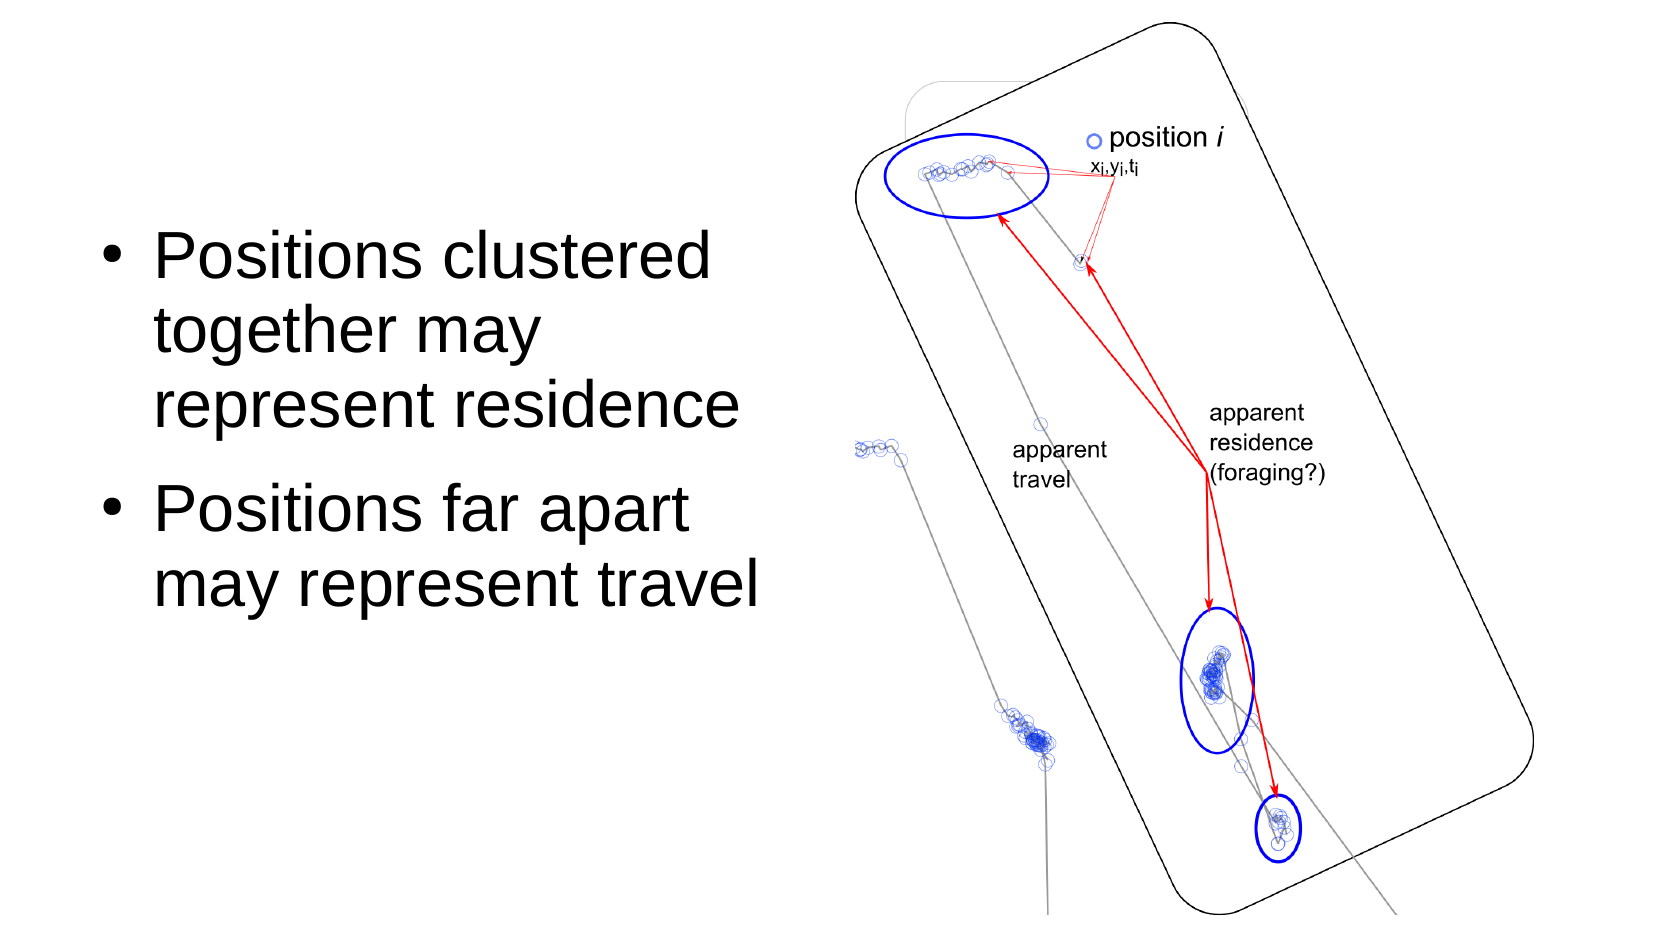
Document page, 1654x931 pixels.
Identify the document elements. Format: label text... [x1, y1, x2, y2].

list Positions clustered together may represent residence Positions far apart may represent travel [82, 217, 809, 758]
picture [855, 22, 1534, 916]
